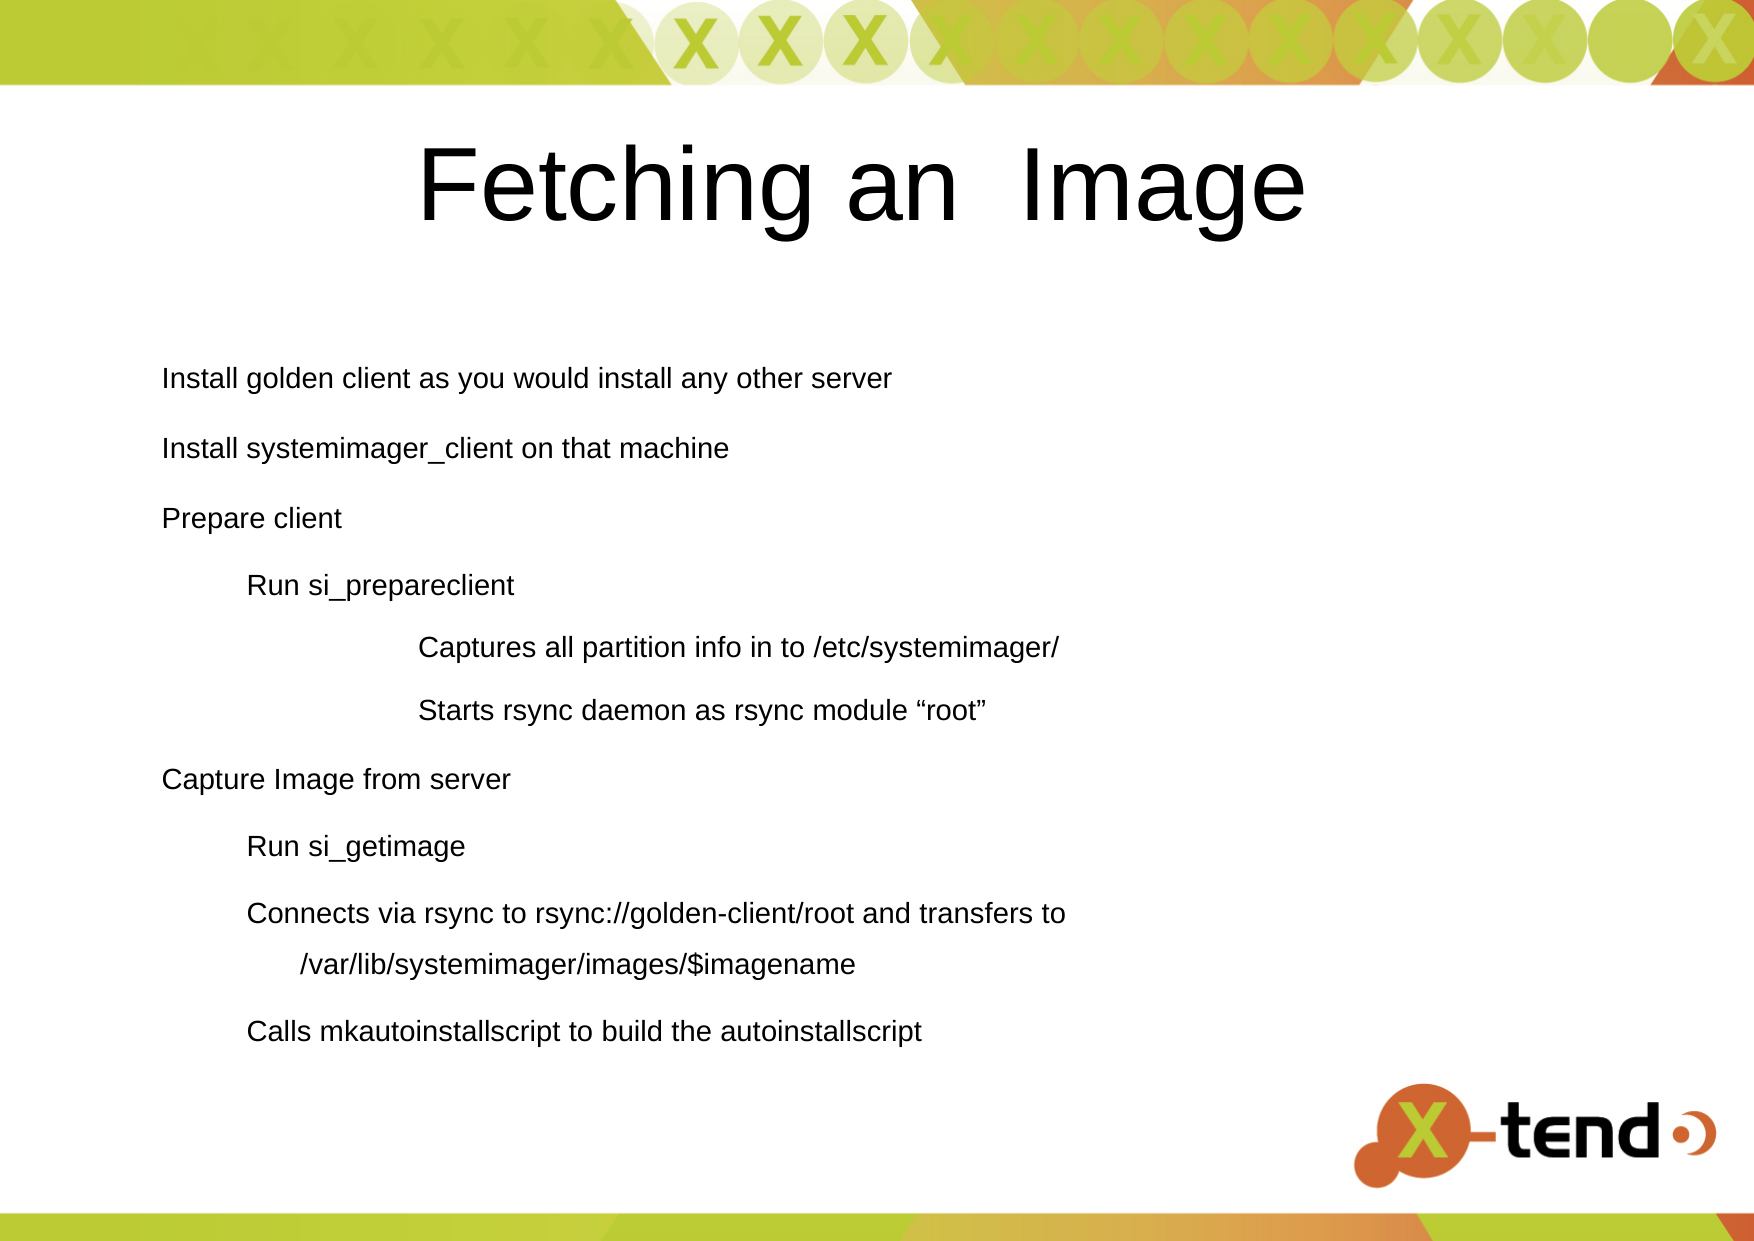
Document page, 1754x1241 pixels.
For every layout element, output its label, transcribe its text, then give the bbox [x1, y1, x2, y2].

title Fetching an Image [128, 49, 1627, 257]
list Install golden client as you would install any other server Install systemimager_client on that machine Prepare client Run si_prepareclient Captures all partition info in to /etc/systemimager/ Starts rsync daemon as rsync module “root” Capture Image from server Run si_getimage Connects via rsync to rsync://golden-client/root and transfers to /var/lib/systemimager/images/$imagename Calls mkautoinstallscript to build the autoinstallscript [161, 344, 1627, 1207]
picture [0, 0, 1754, 1241]
